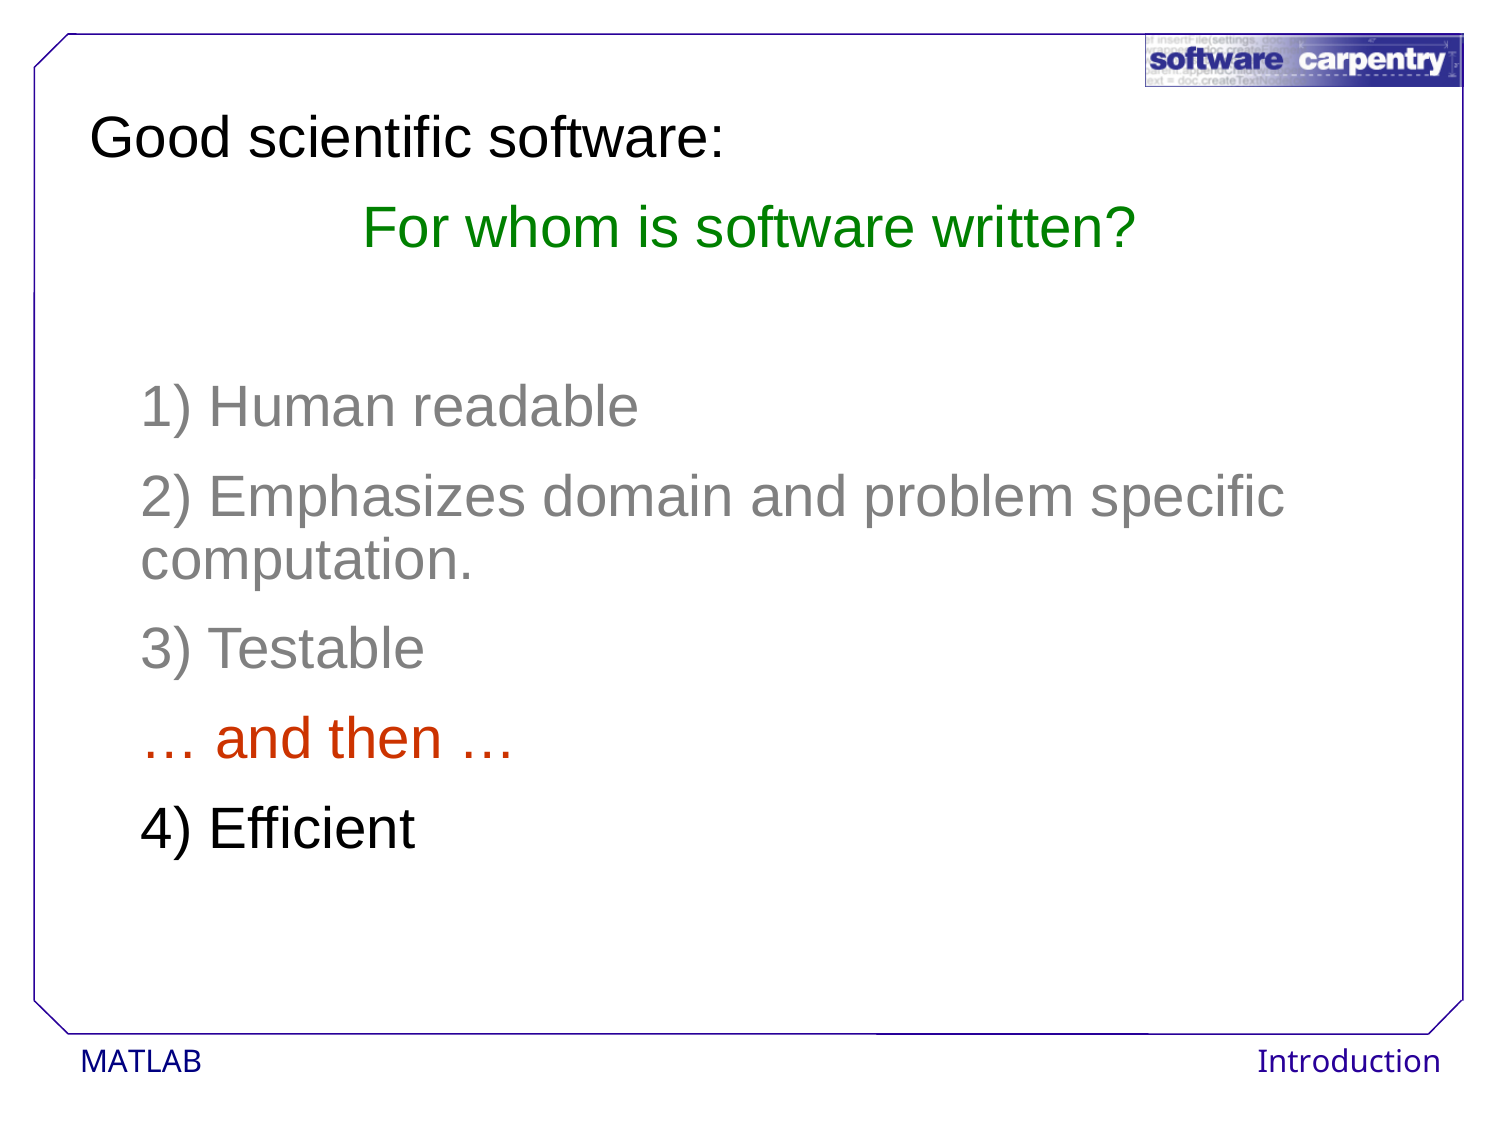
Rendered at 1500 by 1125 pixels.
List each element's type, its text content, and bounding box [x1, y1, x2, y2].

list Good scientific software: For whom is software written? 1) Human readable 2) Emphasizes domain and problem specific computation. 3) Testable … and then … 4) Efficient [75, 99, 1426, 1050]
picture [1145, 33, 1464, 87]
